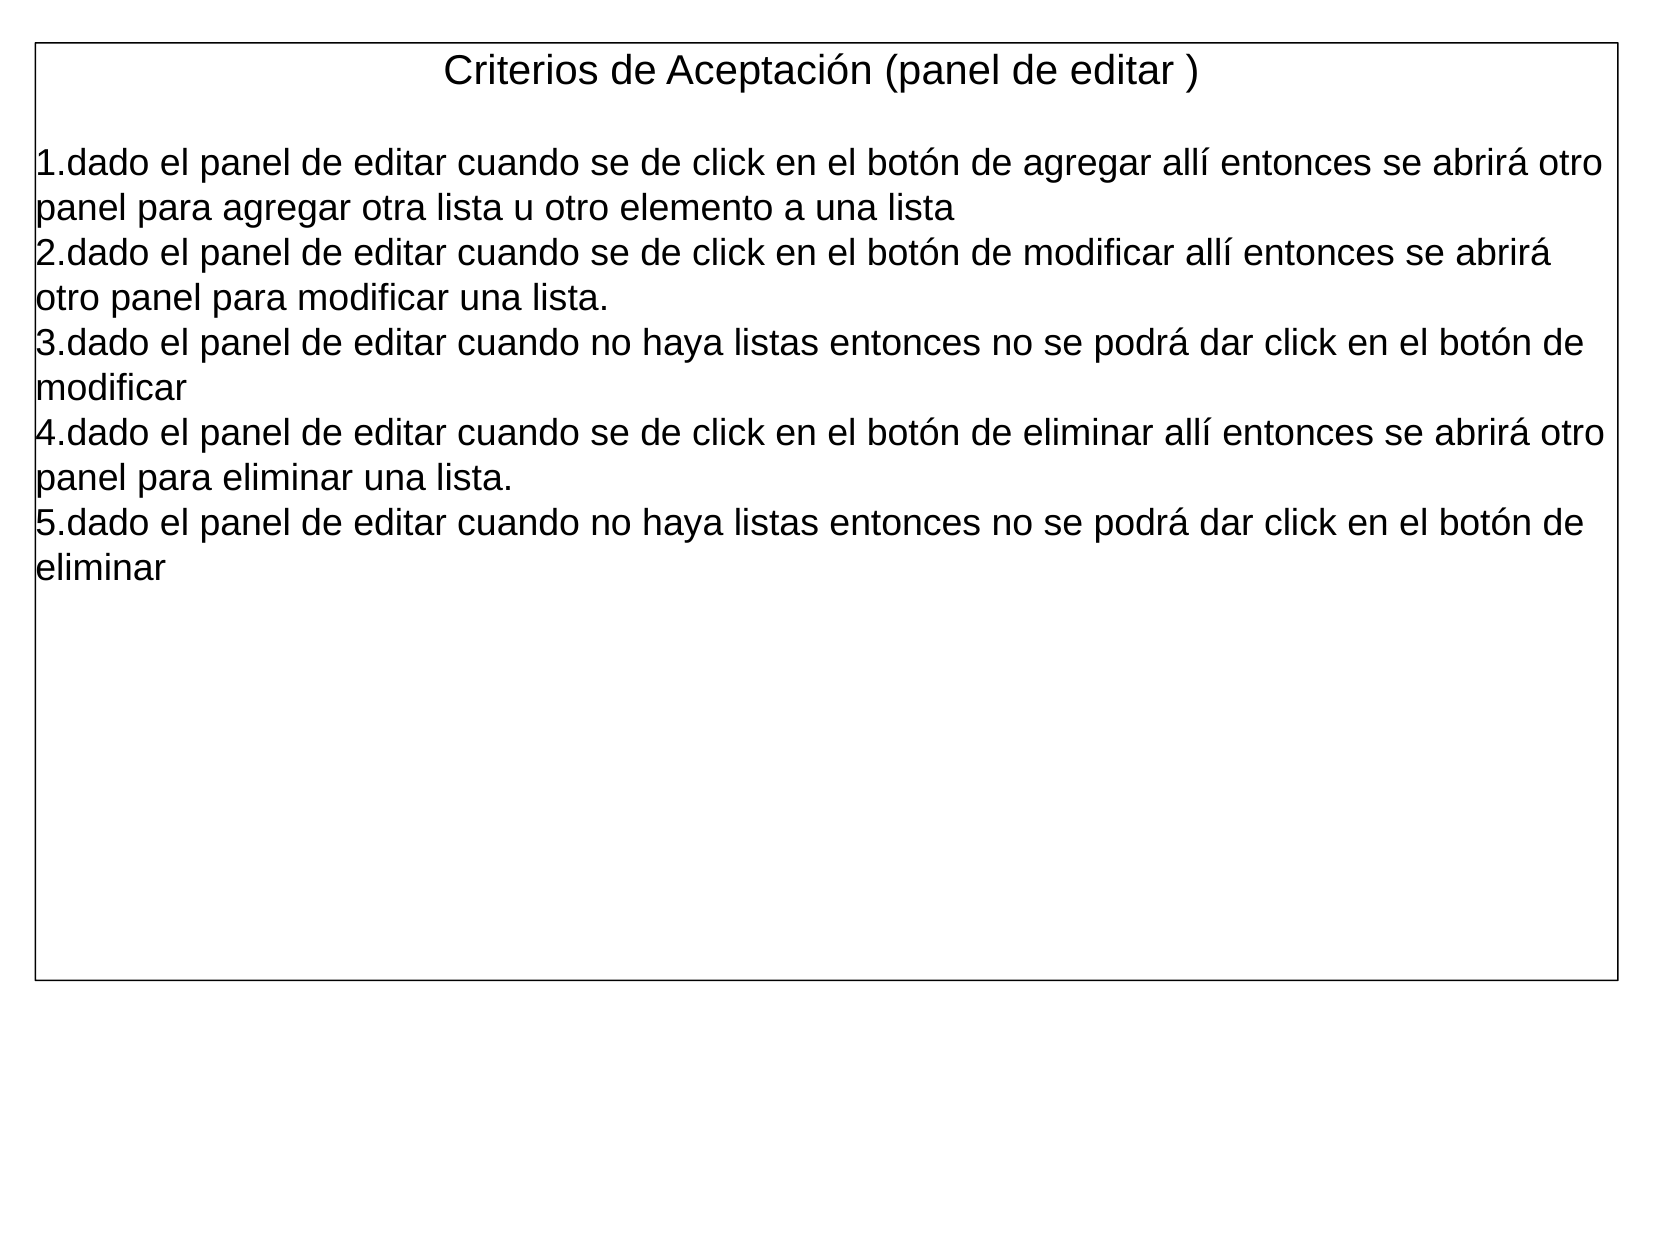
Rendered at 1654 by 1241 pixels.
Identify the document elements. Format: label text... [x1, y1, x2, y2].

text_box Criterios de Aceptación (panel de editar ) 1.dado el panel de editar cuando se de click en el botón de agregar allí entonces se abrirá otro panel para agregar otra lista u otro elemento a una lista 2.dado el panel de editar cuando se de click en el botón de modificar allí entonces se abrirá otro panel para modificar una lista. 3.dado el panel de editar cuando no haya listas entonces no se podrá dar click en el botón de modificar 4.dado el panel de editar cuando se de click en el botón de eliminar allí entonces se abrirá otro panel para eliminar una lista. 5.dado el panel de editar cuando no haya listas entonces no se podrá dar click en el botón de eliminar [35, 42, 1618, 981]
